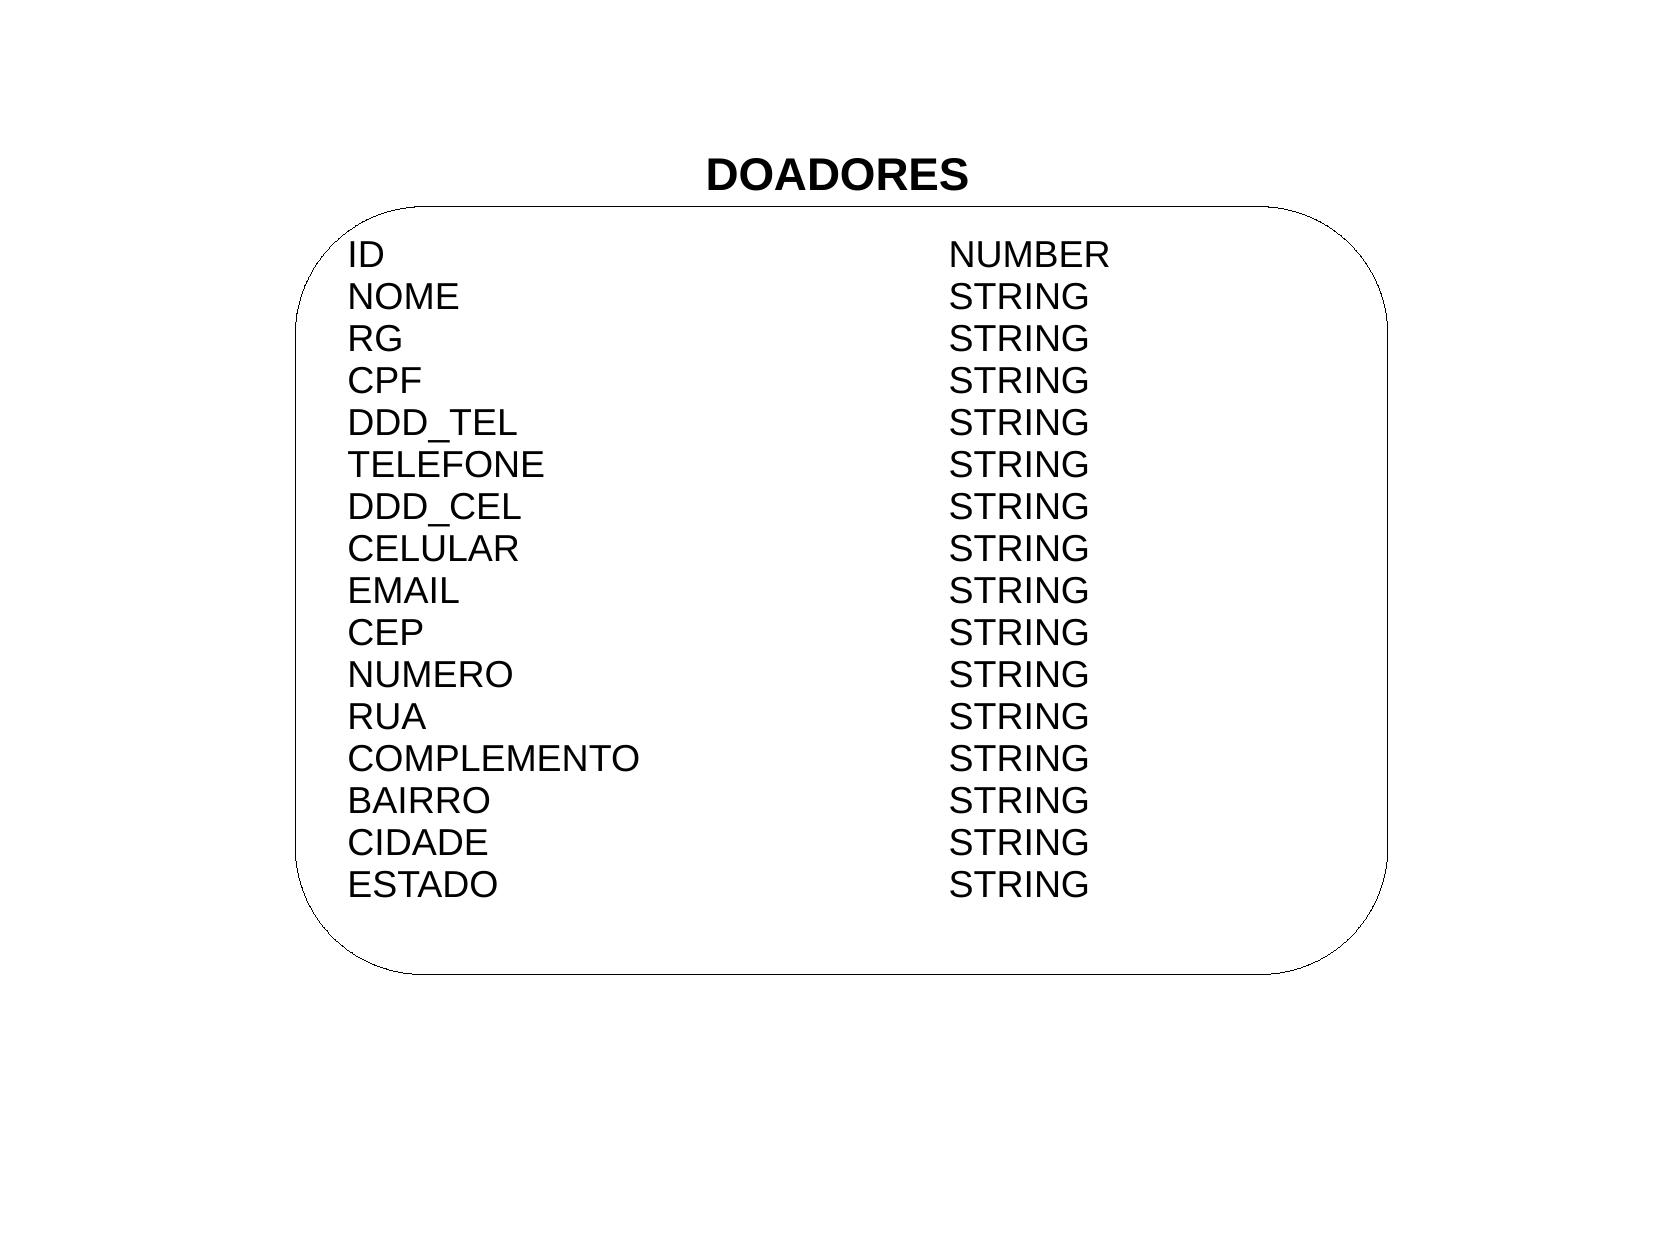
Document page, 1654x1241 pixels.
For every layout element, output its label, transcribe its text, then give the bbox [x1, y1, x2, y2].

text_box ID NUMBER NOME STRING RG STRING CPF STRING DDD_TEL STRING TELEFONE STRING DDD_CEL STRING CELULAR STRING EMAIL STRING CEP STRING NUMERO STRING RUA STRING COMPLEMENTO STRING BAIRRO STRING CIDADE STRING ESTADO STRING [295, 206, 1388, 975]
text_box DOADORES [690, 141, 985, 208]
